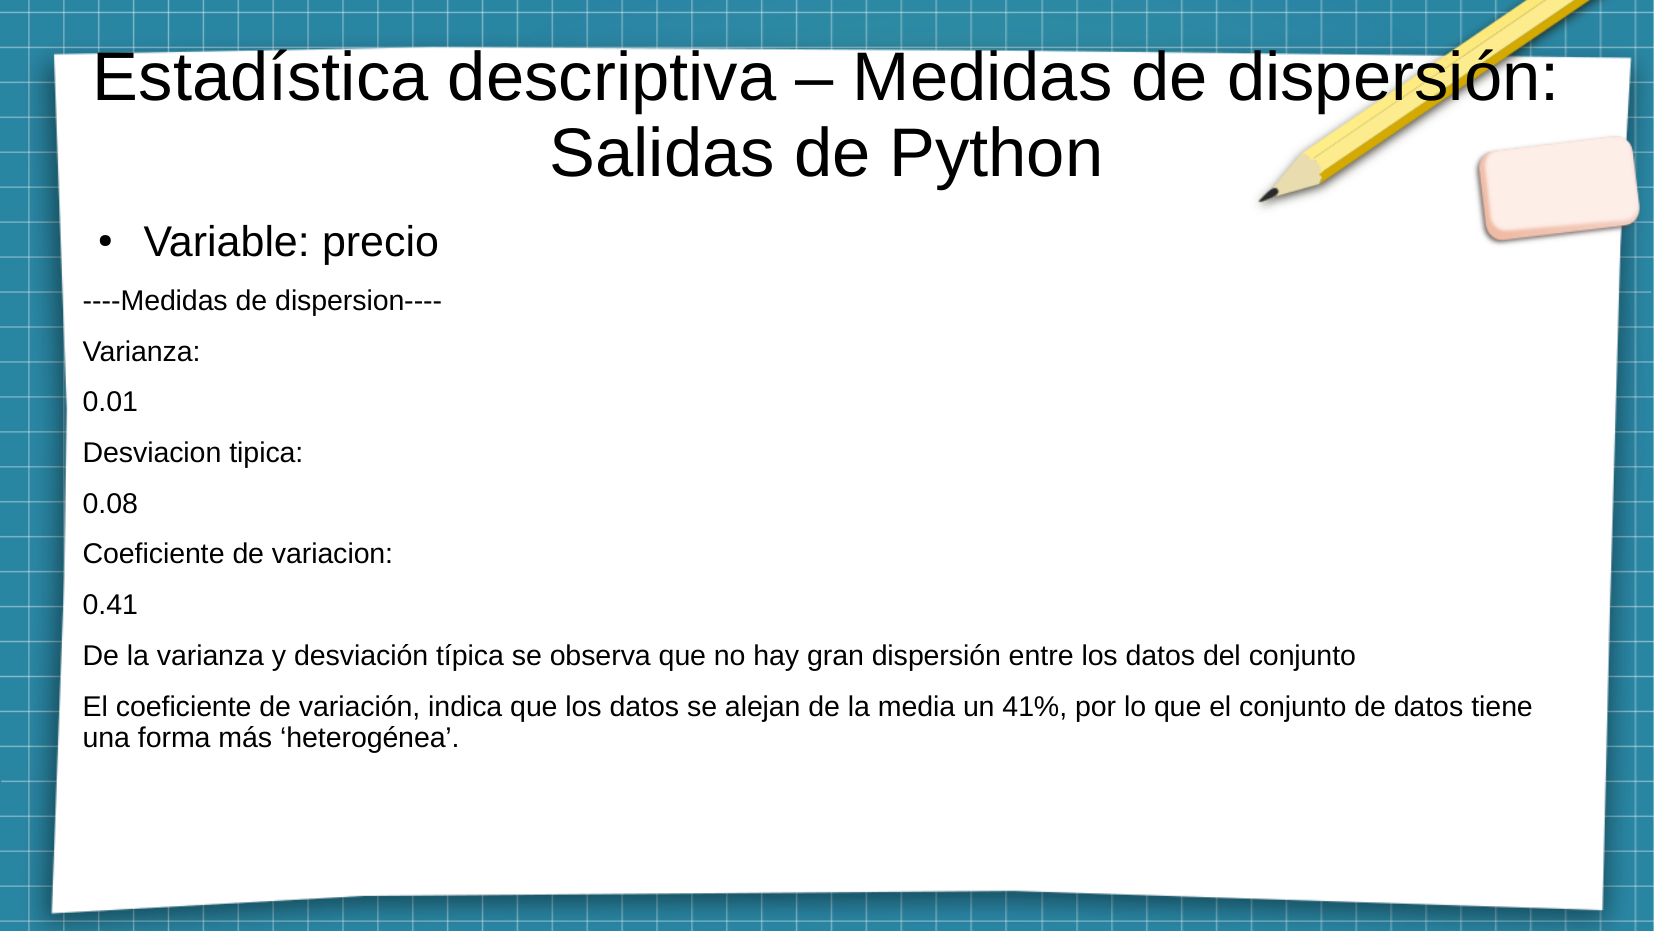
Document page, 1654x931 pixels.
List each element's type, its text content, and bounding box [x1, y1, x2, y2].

title Estadística descriptiva – Medidas de dispersión: Salidas de Python [82, 37, 1571, 193]
list Variable: precio ----Medidas de dispersion---- Varianza: 0.01 Desviacion tipica: 0.08 Coeficiente de variacion: 0.41 De la varianza y desviación típica se observa que no hay gran dispersión entre los datos del conjunto El coeficiente de variación, indica que los datos se alejan de la media un 41%, por lo que el conjunto de datos tiene una forma más ‘heterogénea’. [82, 217, 1571, 758]
picture [0, 0, 1654, 931]
